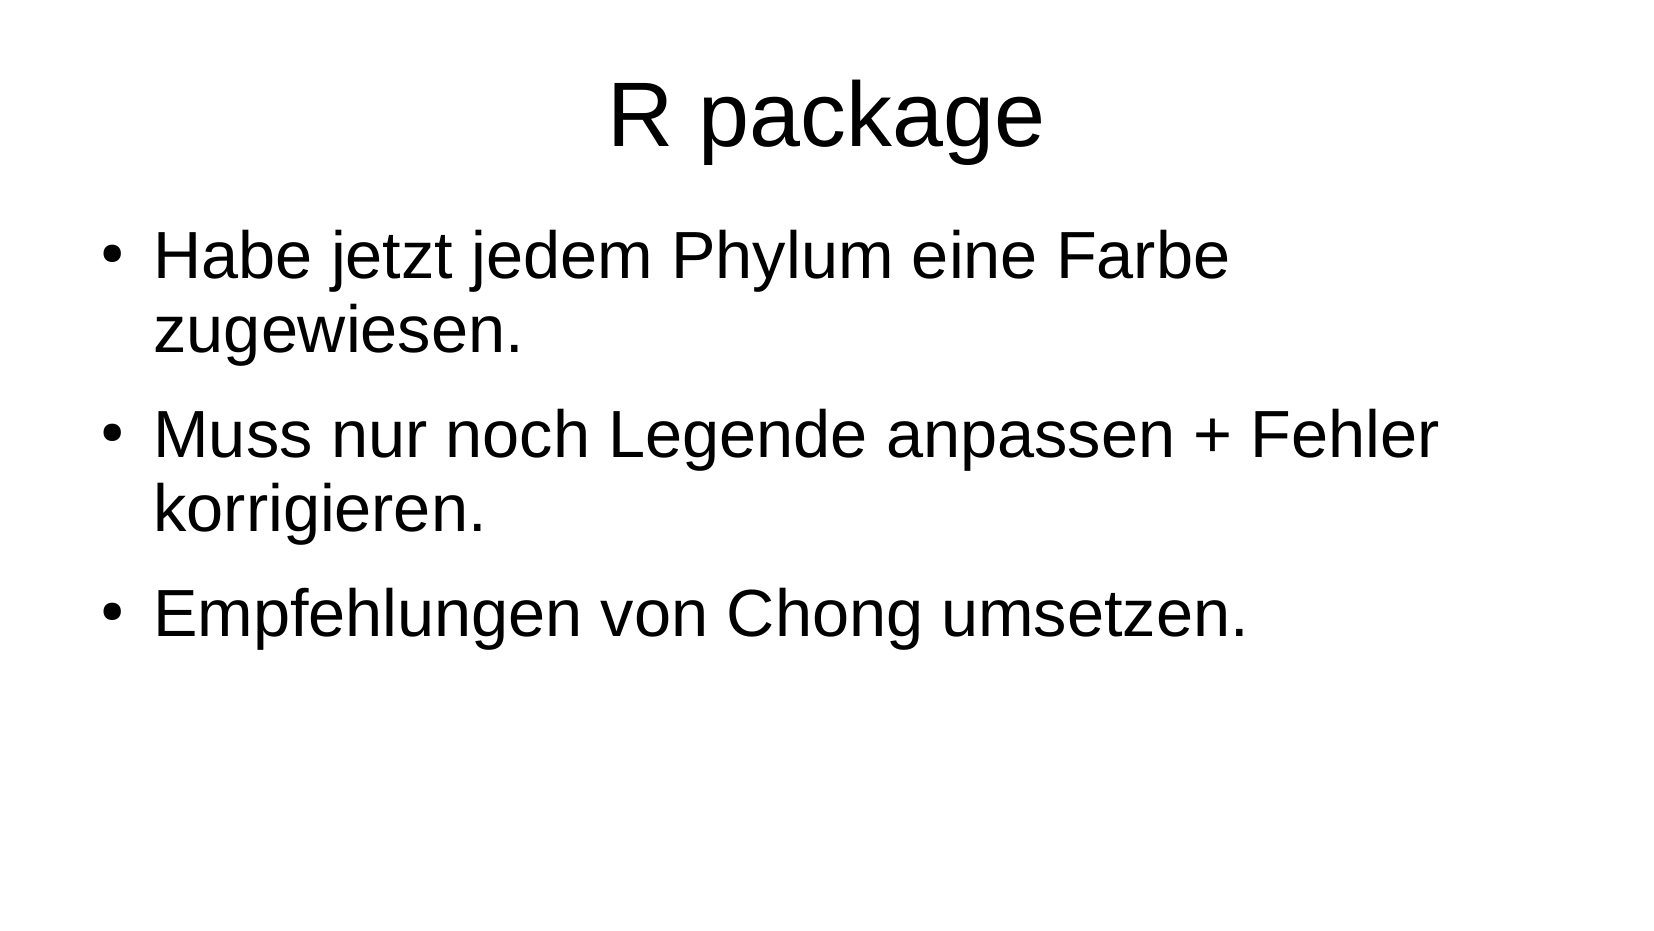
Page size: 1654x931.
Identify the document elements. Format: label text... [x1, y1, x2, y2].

title R package [82, 37, 1571, 193]
list Habe jetzt jedem Phylum eine Farbe zugewiesen. Muss nur noch Legende anpassen + Fehler korrigieren. Empfehlungen von Chong umsetzen. [82, 217, 1571, 758]
